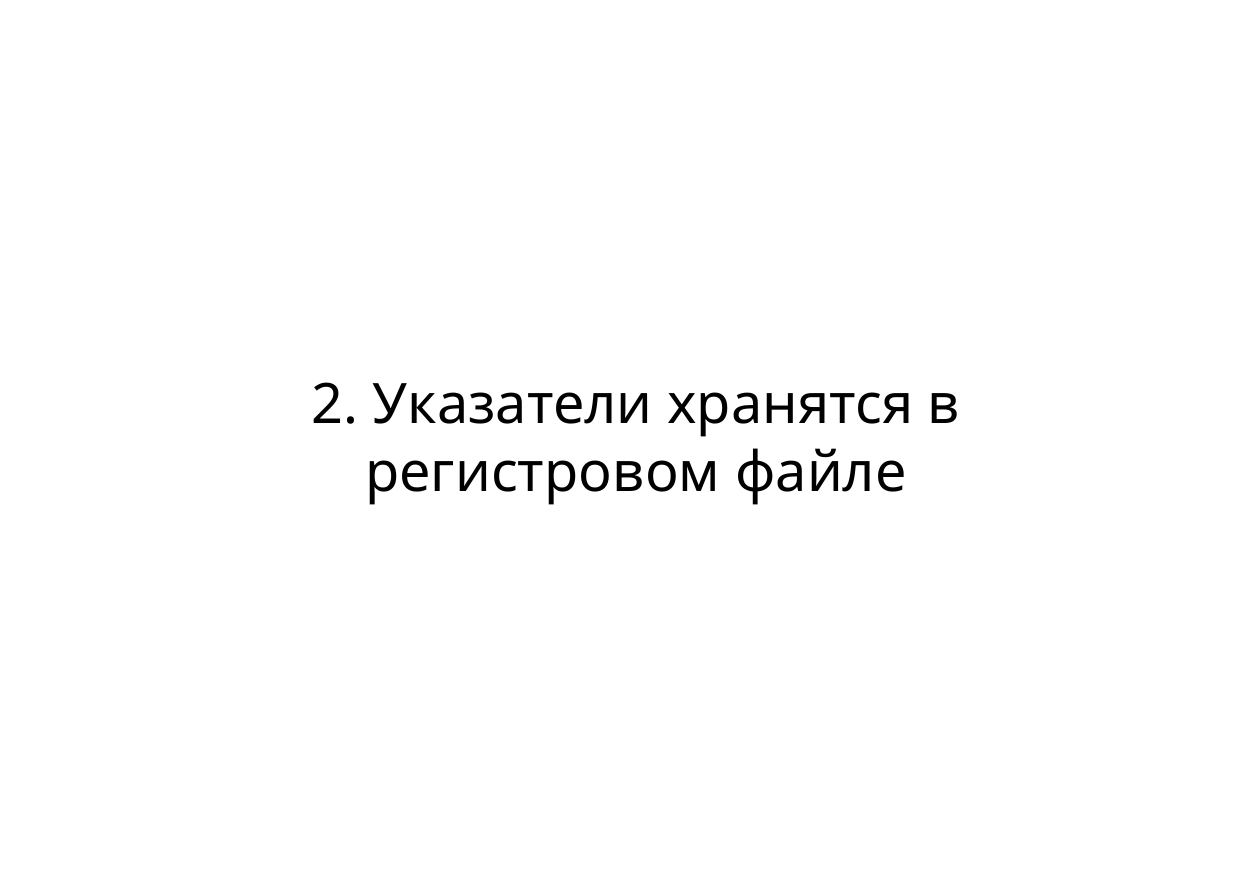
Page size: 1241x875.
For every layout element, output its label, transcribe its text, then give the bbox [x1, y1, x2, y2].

title 2. Указатели хранятся в регистровом файле [260, 359, 1012, 515]
